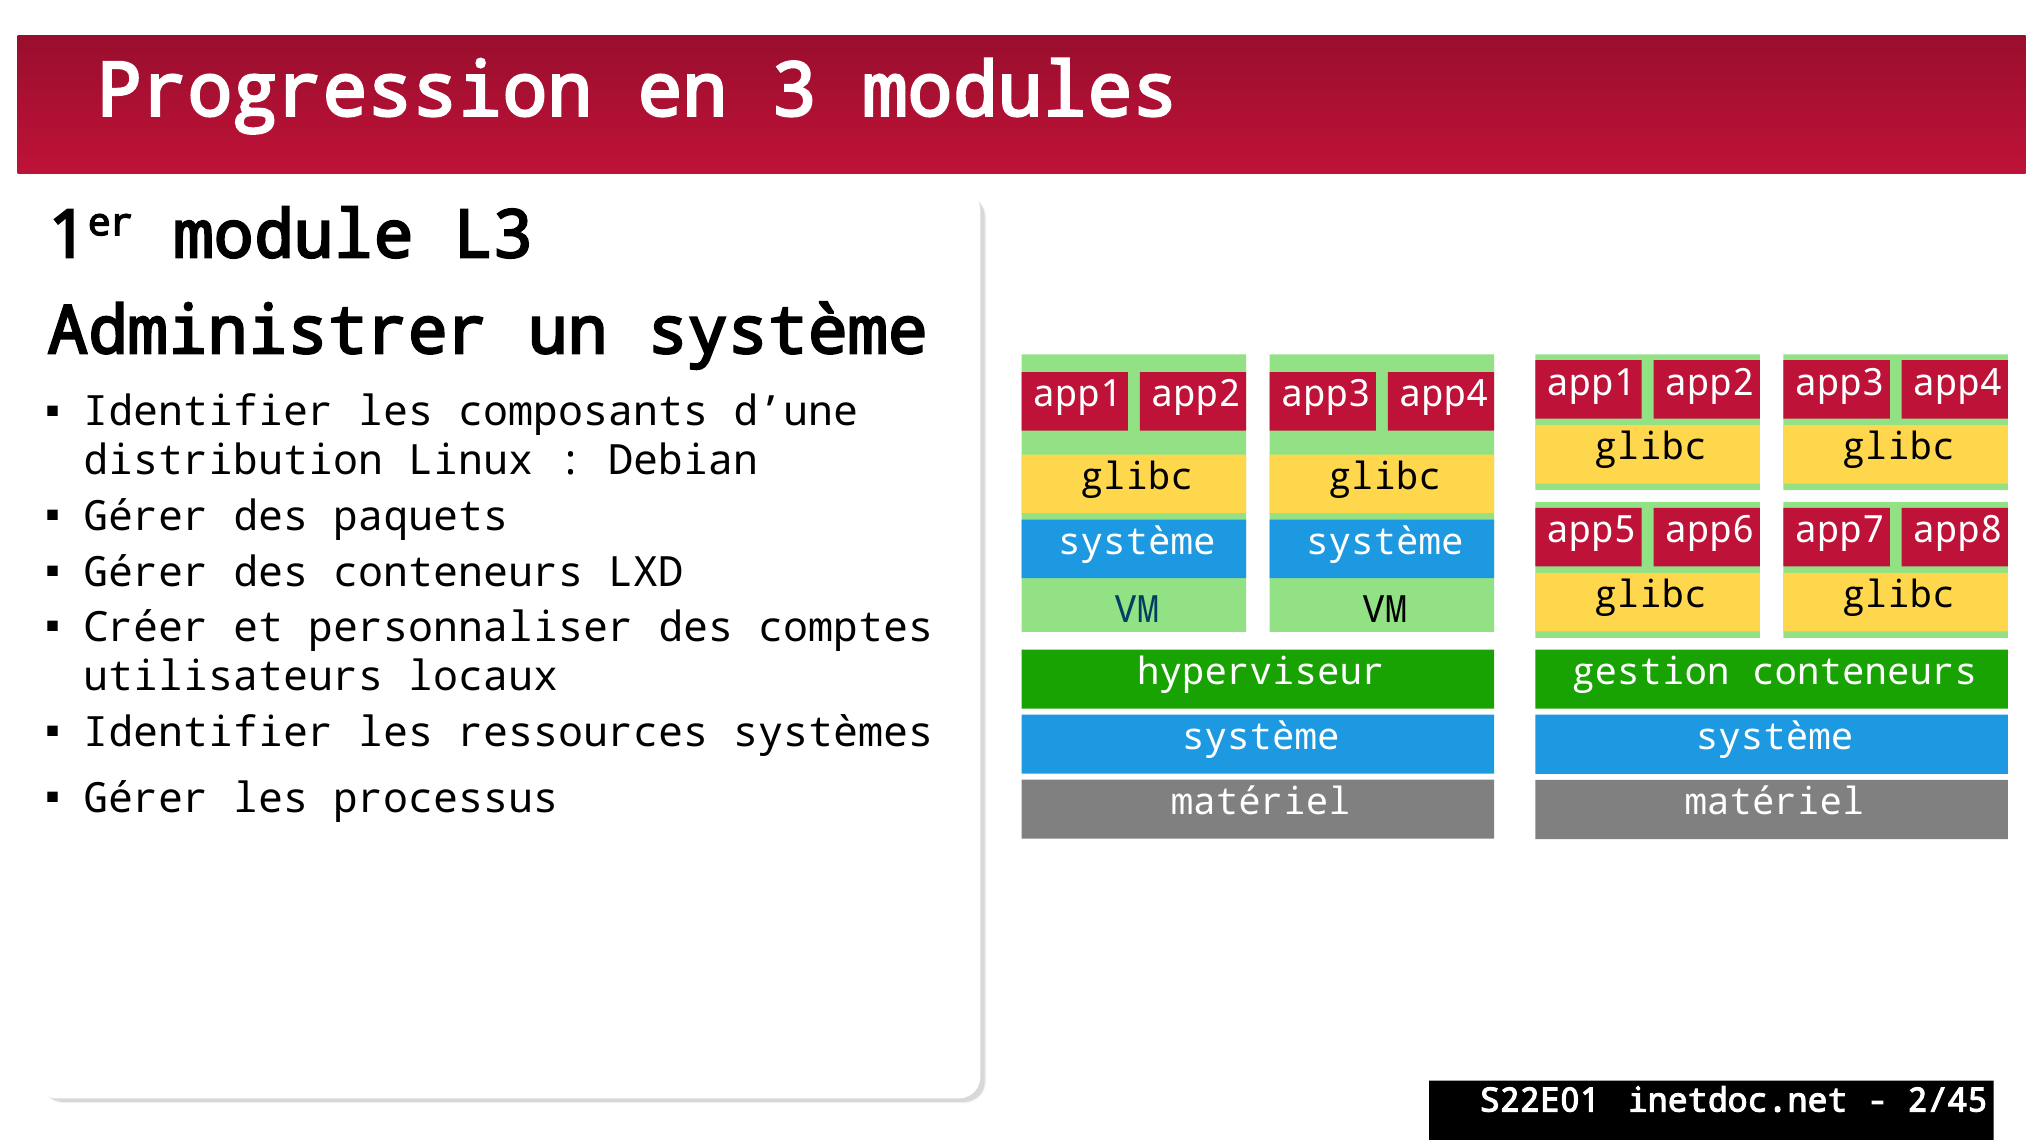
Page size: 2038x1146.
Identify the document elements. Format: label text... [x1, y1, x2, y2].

text_box app2 [1139, 372, 1247, 431]
text_box [1783, 501, 2008, 572]
text_box système [1269, 519, 1495, 579]
text_box [1535, 501, 1760, 572]
text_box 1er module L3 Administrer un système Identifier les composants d’une distribution Linux : Debian Gérer des paquets Gérer des conteneurs LXD Créer et personnaliser des comptes utilisateurs locaux Identifier les ressources systèmes Gérer les processus [35, 188, 981, 1099]
text_box glibc [1783, 572, 2008, 632]
text_box app1 [1021, 372, 1128, 431]
text_box app5 [1535, 507, 1642, 567]
text_box app4 [1901, 360, 2008, 419]
text_box VM [1021, 354, 1247, 454]
text_box [1783, 632, 2008, 638]
text_box app3 [1783, 360, 1890, 419]
text_box [1535, 484, 1760, 491]
text_box glibc [1269, 454, 1495, 514]
text_box VM [1021, 514, 1247, 519]
text_box [1783, 354, 2008, 425]
text_box système [1021, 714, 1495, 774]
text_box [1535, 354, 1760, 425]
text_box VM [1269, 514, 1495, 519]
text_box matériel [1535, 779, 2008, 840]
text_box glibc [1021, 454, 1247, 514]
text_box app6 [1653, 507, 1760, 567]
text_box app8 [1901, 507, 2008, 567]
text_box hyperviseur [1021, 649, 1495, 709]
text_box app1 [1535, 360, 1642, 419]
text_box système [1535, 714, 2008, 774]
text_box [1535, 632, 1760, 638]
text_box [1783, 484, 2008, 491]
text_box gestion conteneurs [1535, 649, 2008, 709]
text_box glibc [1783, 425, 2008, 484]
text_box app7 [1783, 507, 1890, 567]
text_box glibc [1535, 425, 1760, 484]
text_box app4 [1387, 372, 1495, 431]
text_box app3 [1269, 372, 1376, 431]
text_box VM [1269, 354, 1495, 454]
text_box système [1021, 519, 1247, 579]
text_box matériel [1021, 779, 1495, 839]
text_box glibc [1535, 572, 1760, 632]
text_box app2 [1653, 360, 1760, 419]
text_box Progression en 3 modules [17, 35, 2026, 174]
text_box VM [1021, 579, 1247, 632]
text_box S22E01 inetdoc.net - 45/45 [1429, 1080, 1994, 1140]
text_box VM [1269, 579, 1495, 632]
